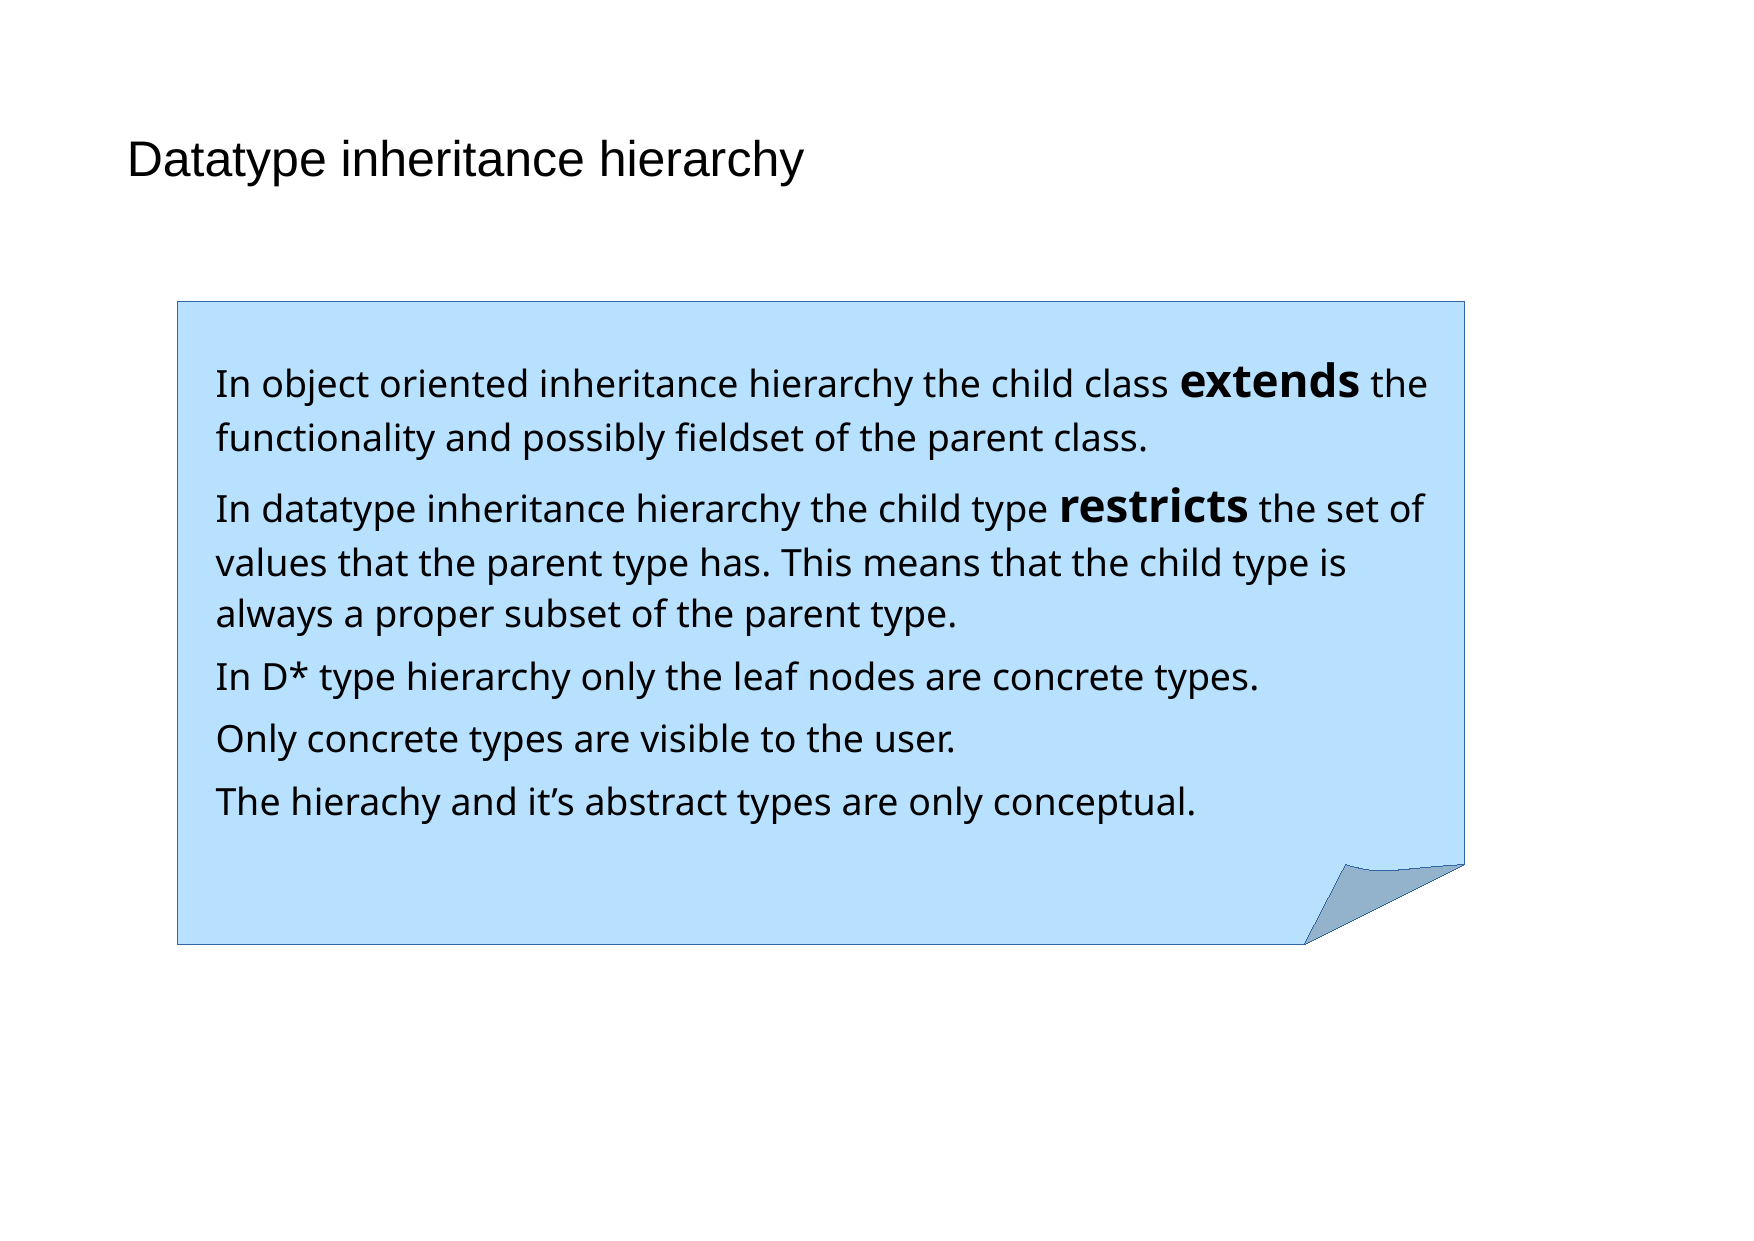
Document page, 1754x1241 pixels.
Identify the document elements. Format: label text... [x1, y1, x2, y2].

text_box In object oriented inheritance hierarchy the child class extends the functionality and possibly fieldset of the parent class. In datatype inheritance hierarchy the child type restricts the set of values that the parent type has. This means that the child type is always a proper subset of the parent type. In D* type hierarchy only the leaf nodes are concrete types. Only concrete types are visible to the user. The hierachy and it’s abstract types are only conceptual. [177, 301, 1465, 945]
text_box Datatype inheritance hierarchy [112, 118, 502, 201]
